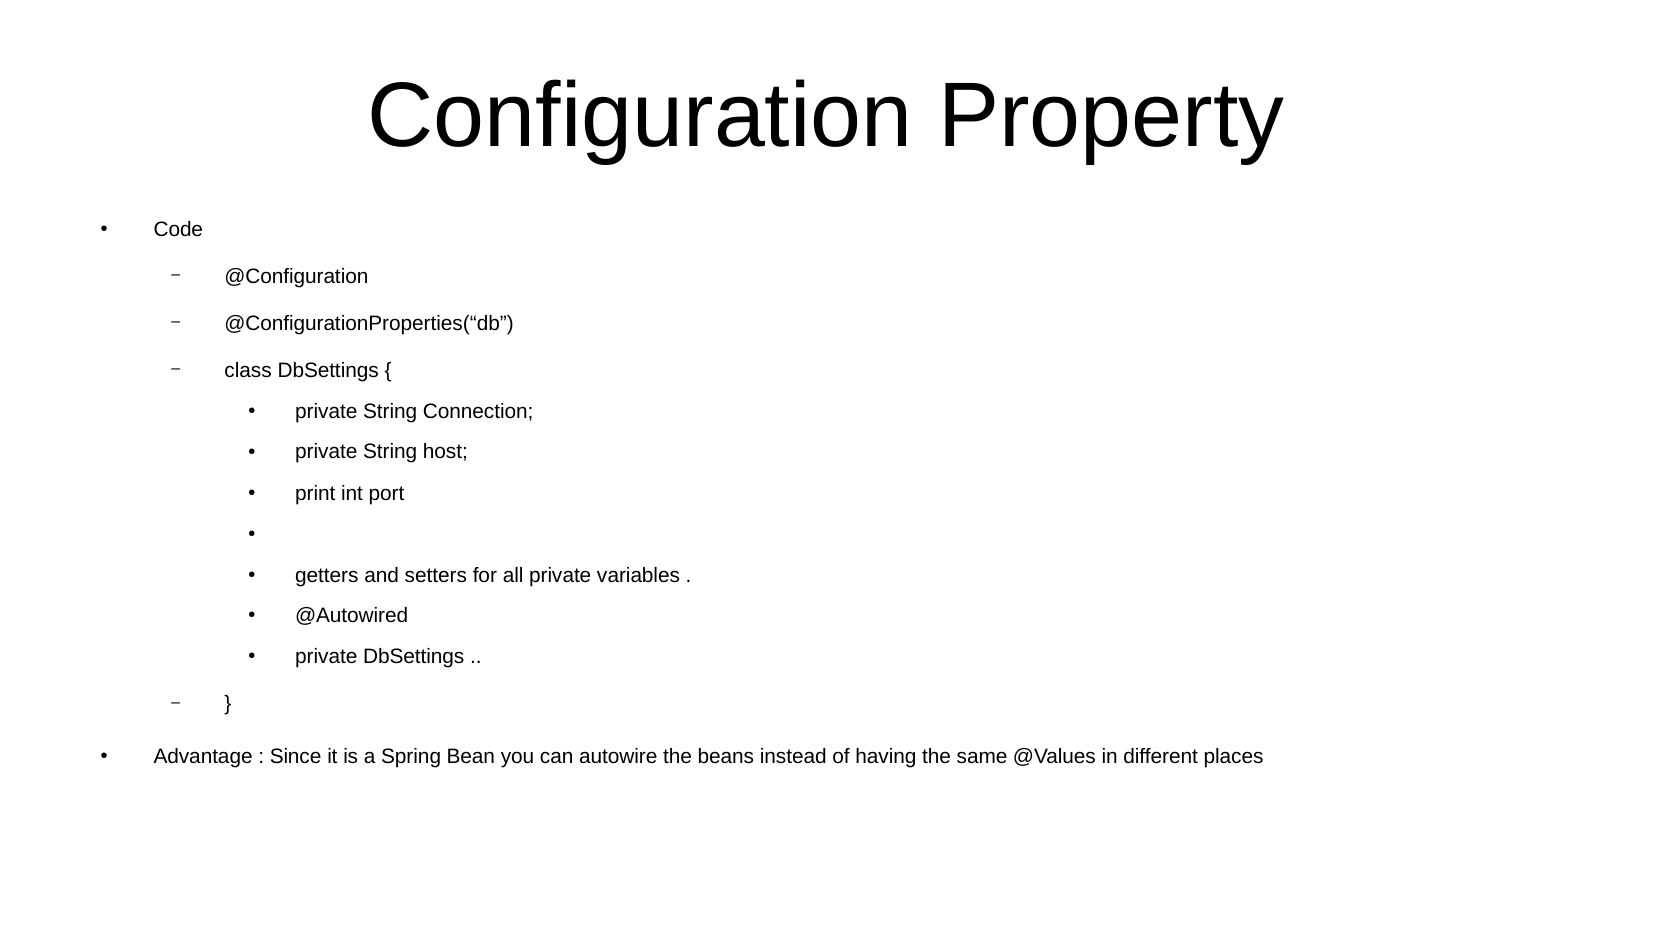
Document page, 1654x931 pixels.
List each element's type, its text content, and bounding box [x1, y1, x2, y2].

list Code @Configuration @ConfigurationProperties(“db”) class DbSettings { private String Connection; private String host; print int port getters and setters for all private variables . @Autowired private DbSettings .. } Advantage : Since it is a Spring Bean you can autowire the beans instead of having the same @Values in different places [82, 217, 1621, 886]
title Configuration Property [82, 37, 1571, 193]
